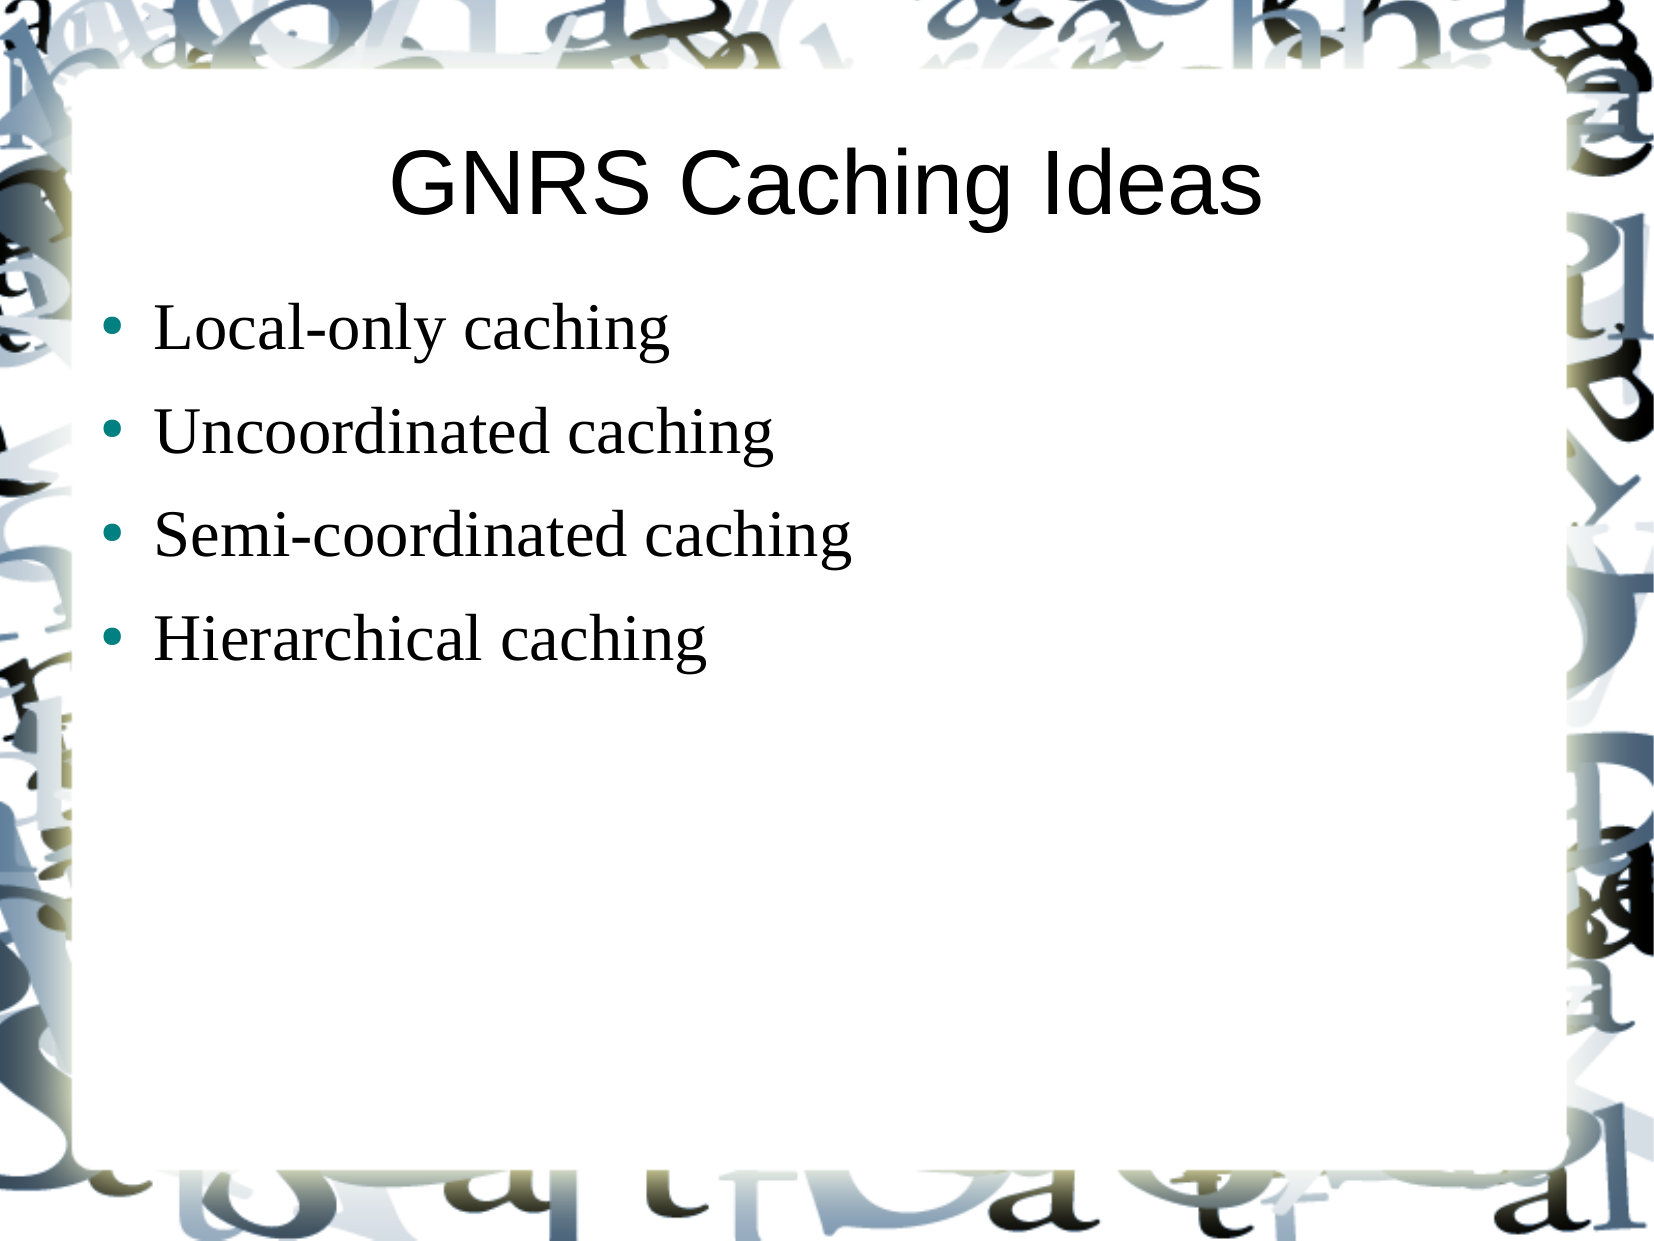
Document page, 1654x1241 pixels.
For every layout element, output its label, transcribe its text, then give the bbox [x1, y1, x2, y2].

list Local-only caching Uncoordinated caching Semi-coordinated caching Hierarchical caching [82, 290, 1571, 1010]
picture [0, 0, 1654, 1241]
title GNRS Caching Ideas [82, 78, 1571, 287]
